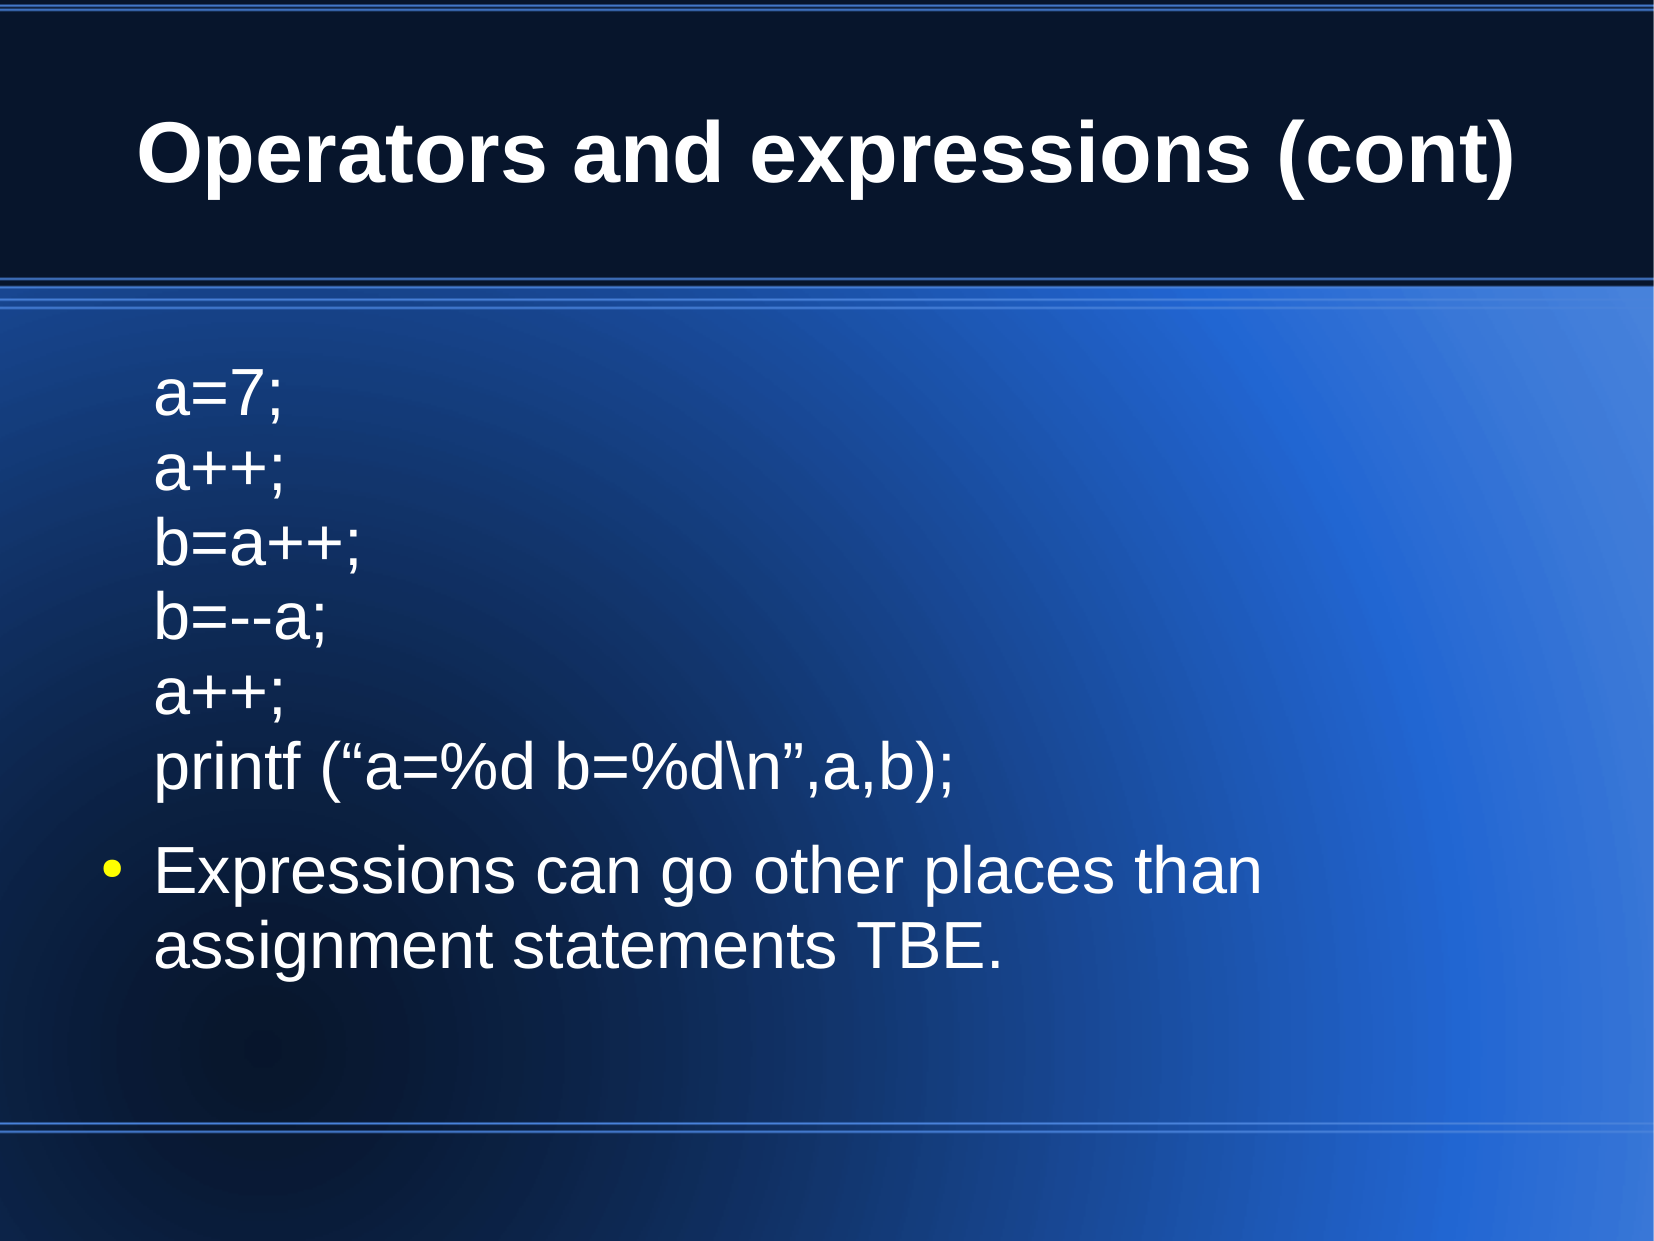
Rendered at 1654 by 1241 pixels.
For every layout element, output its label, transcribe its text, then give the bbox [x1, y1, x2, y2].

picture [0, 0, 1654, 1241]
title Operators and expressions (cont) [82, 49, 1571, 257]
list a=7; a++; b=a++; b=--a; a++; printf (“a=%d b=%d\n”,a,b); Expressions can go other places than assignment statements TBE. [82, 355, 1571, 1058]
